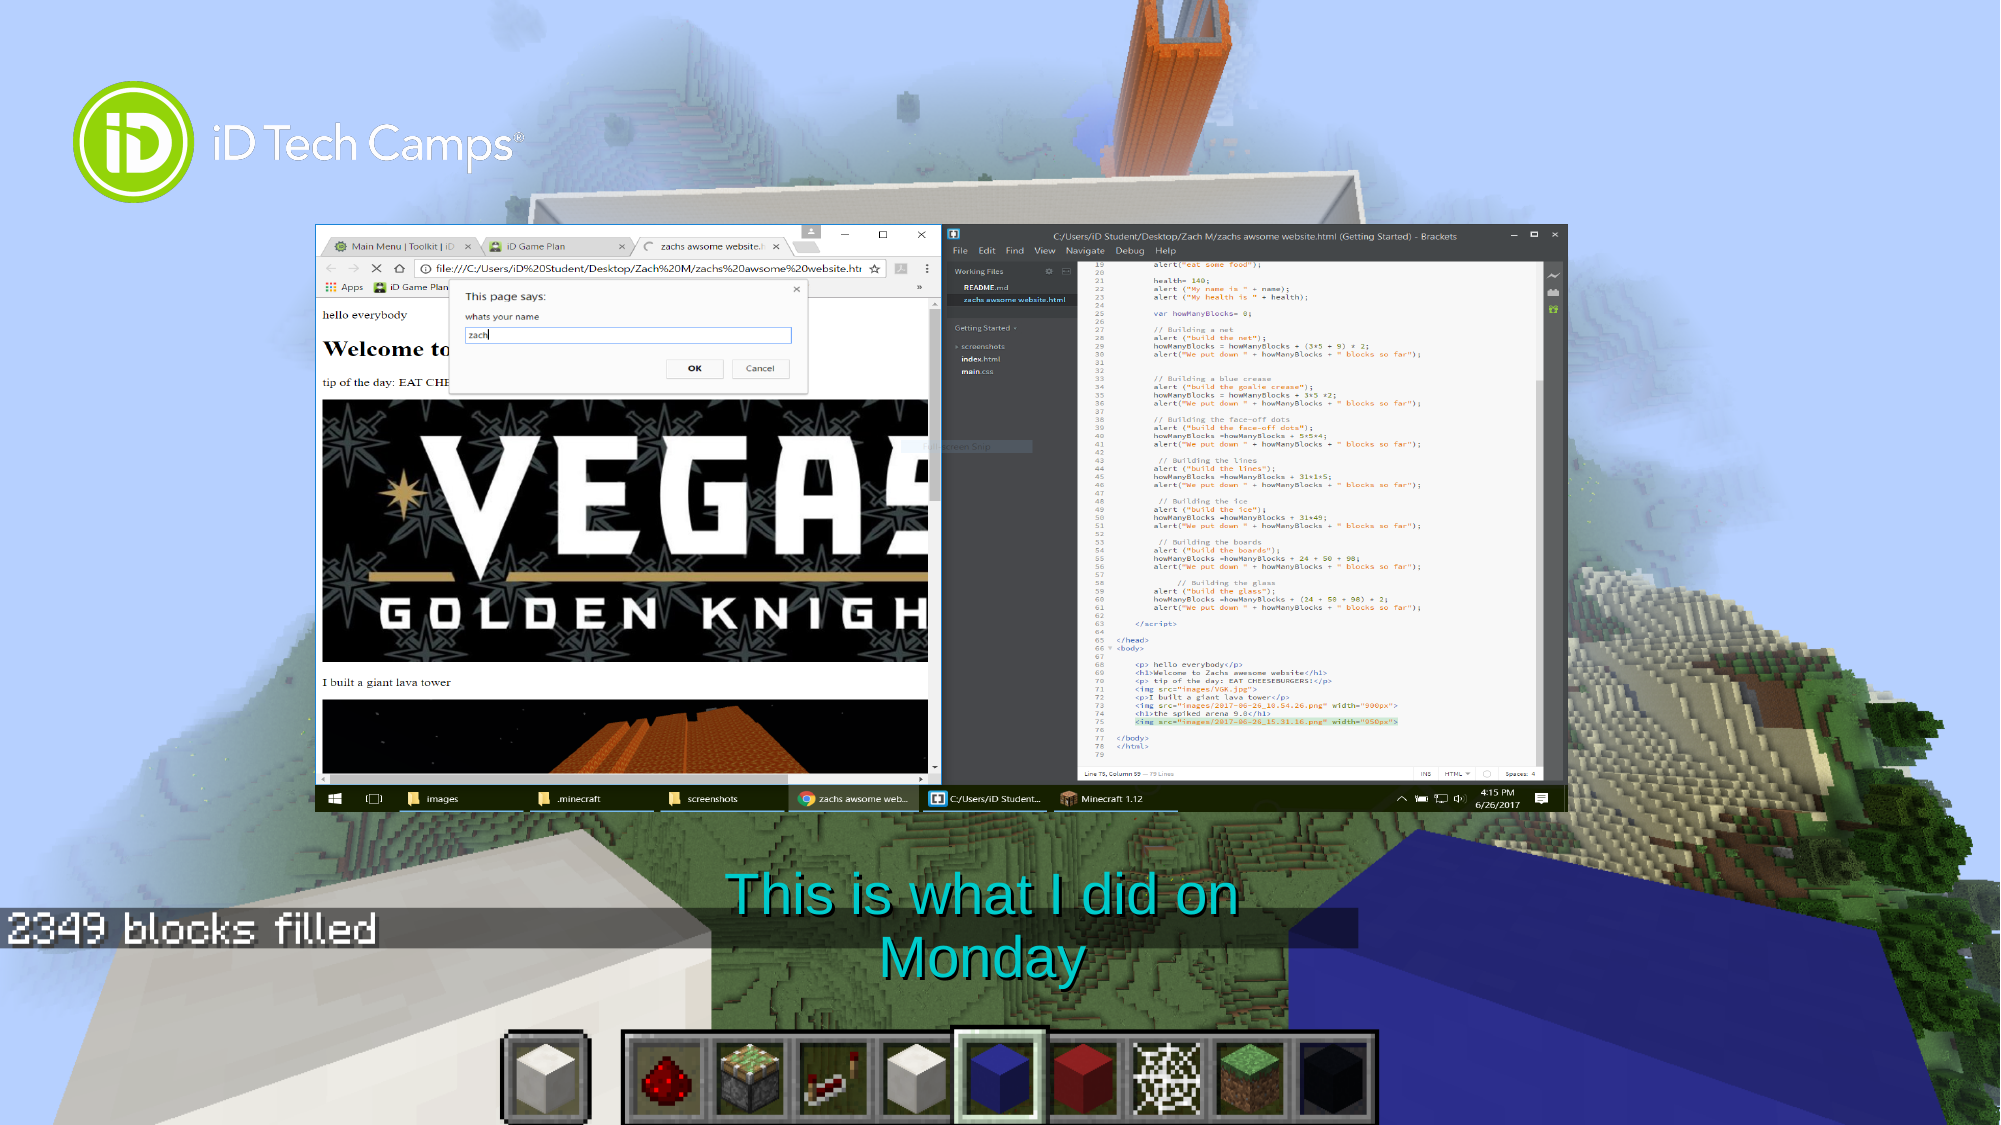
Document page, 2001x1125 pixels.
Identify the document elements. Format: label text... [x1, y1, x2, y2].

picture [0, 0, 2000, 1125]
title Louisville Shelby Campus [433, 165, 1621, 301]
list This is what I did on Monday [645, 812, 1321, 1022]
